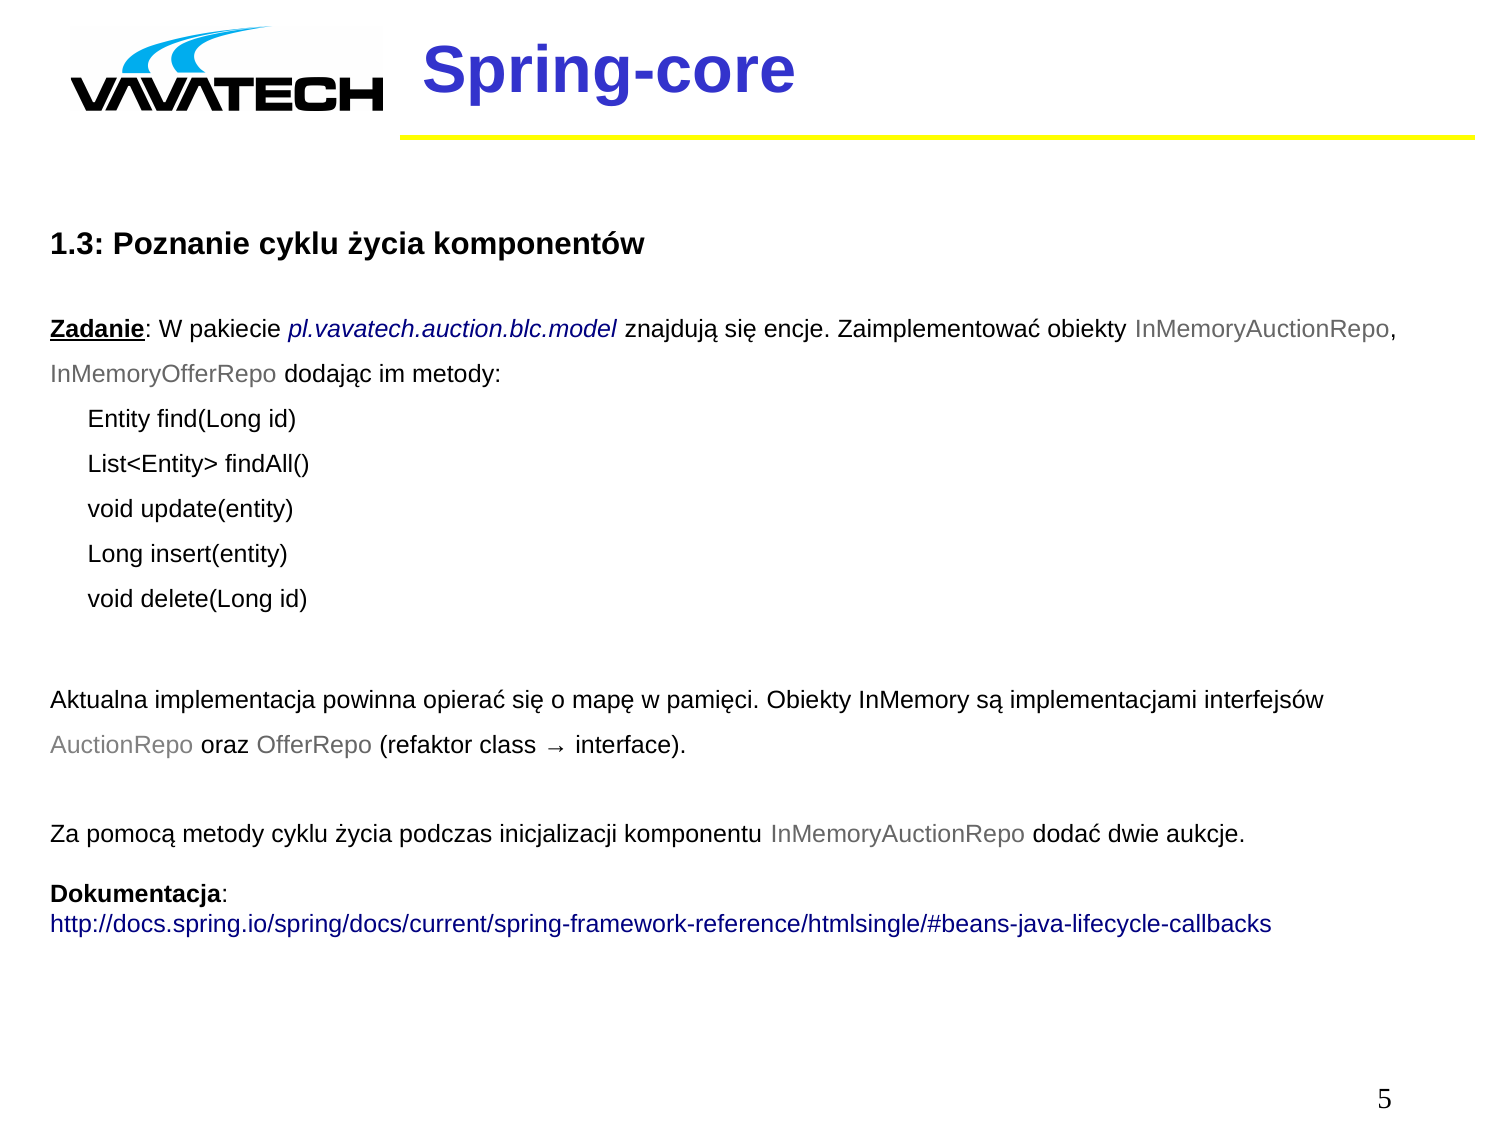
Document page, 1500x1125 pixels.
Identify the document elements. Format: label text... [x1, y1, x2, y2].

title Spring-core [407, 0, 1479, 157]
text_box 1.3: Poznanie cyklu życia komponentów Zadanie: W pakiecie pl.vavatech.auction.blc.model znajdują się encje. Zaimplementować obiekty InMemoryAuctionRepo, InMemoryOfferRepo dodając im metody: Entity find(Long id) List<Entity> findAll() void update(entity) Long insert(entity) void delete(Long id) Aktualna implementacja powinna opierać się o mapę w pamięci. Obiekty InMemory są implementacjami interfejsów AuctionRepo oraz OfferRepo (refaktor class → interface). Za pomocą metody cyklu życia podczas inicjalizacji komponentu InMemoryAuctionRepo dodać dwie aukcje. Dokumentacja: http://docs.spring.io/spring/docs/current/spring-framework-reference/htmlsingle/#beans-java-lifecycle-callbacks [35, 215, 1453, 1028]
picture [70, 26, 383, 111]
